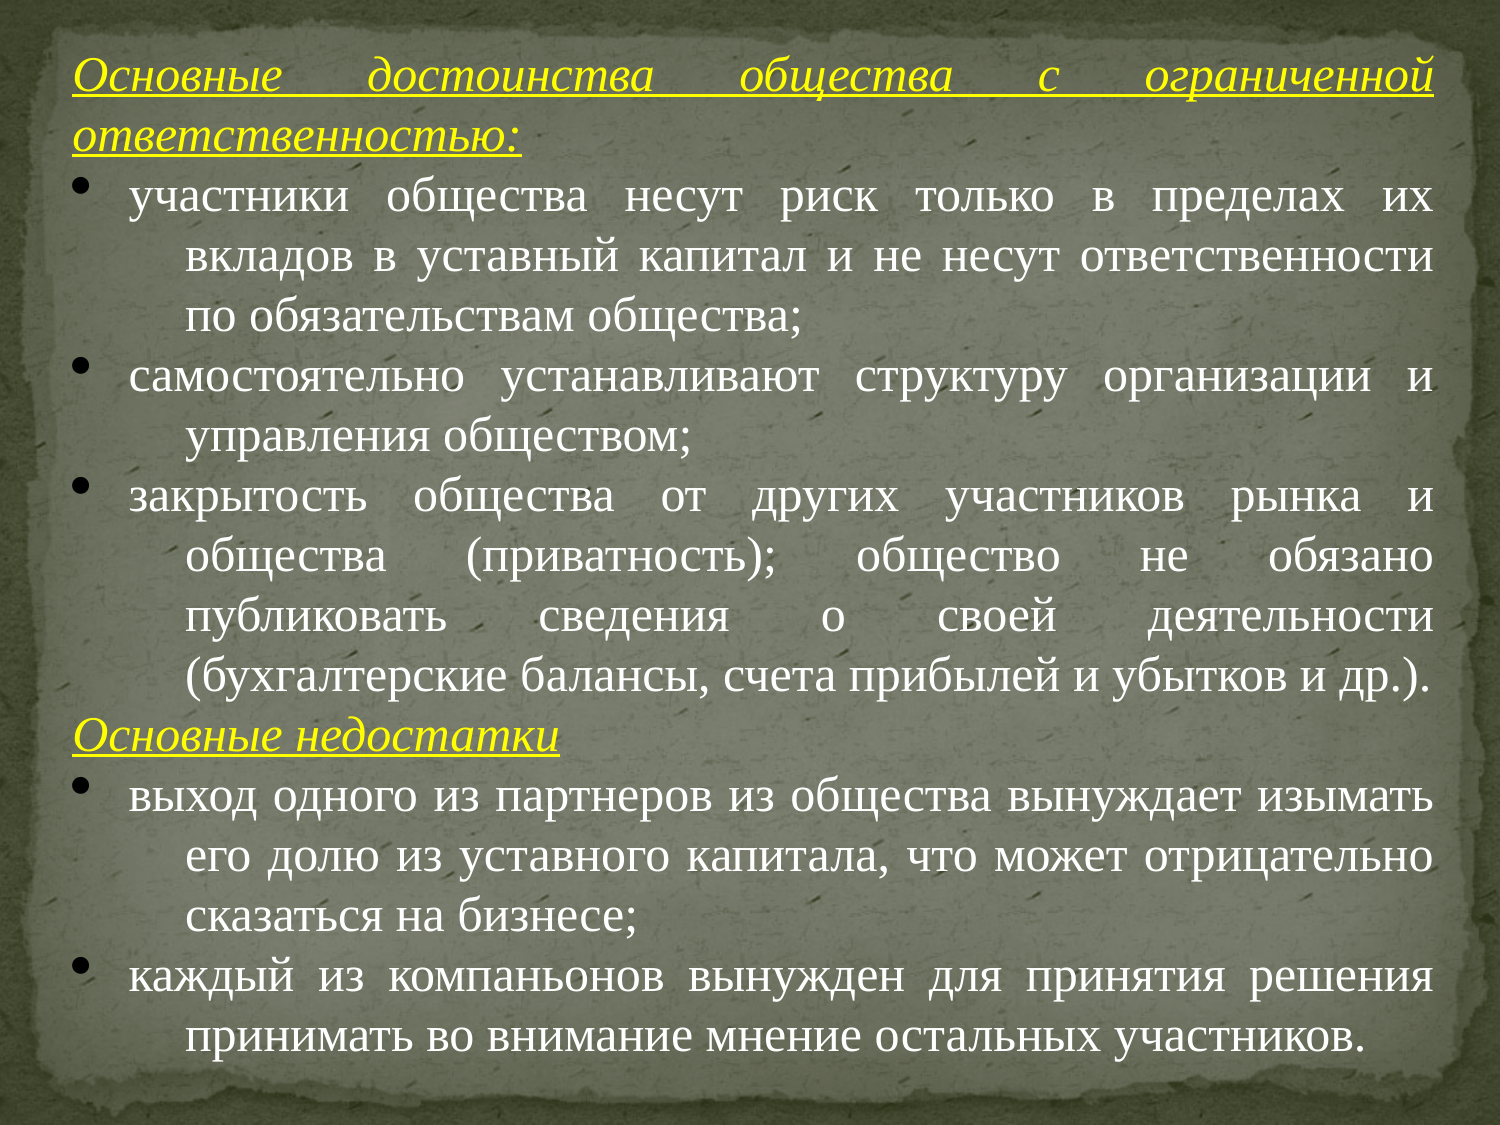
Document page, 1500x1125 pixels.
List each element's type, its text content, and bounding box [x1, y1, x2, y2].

text_box Основные достоинства общества с ограниченной ответственностью: участники общества несут риск только в пределах их вкладов в уставный капитал и не несут ответственности по обязательствам общества; самостоятельно устанавливают структуру организации и управления обществом; закрытость общества от других участников рынка и общества (приватность); общество не обязано публиковать сведения о своей деятельности (бухгалтерские балансы, счета прибылей и убытков и др.). Основные недостатки выход одного из партнеров из общества вынуждает изымать его долю из уставного капитала, что может отрицательно сказаться на бизнесе; каждый из компаньонов вынужден для принятия решения принимать во внимание мнение остальных участников. [57, 34, 1449, 1069]
